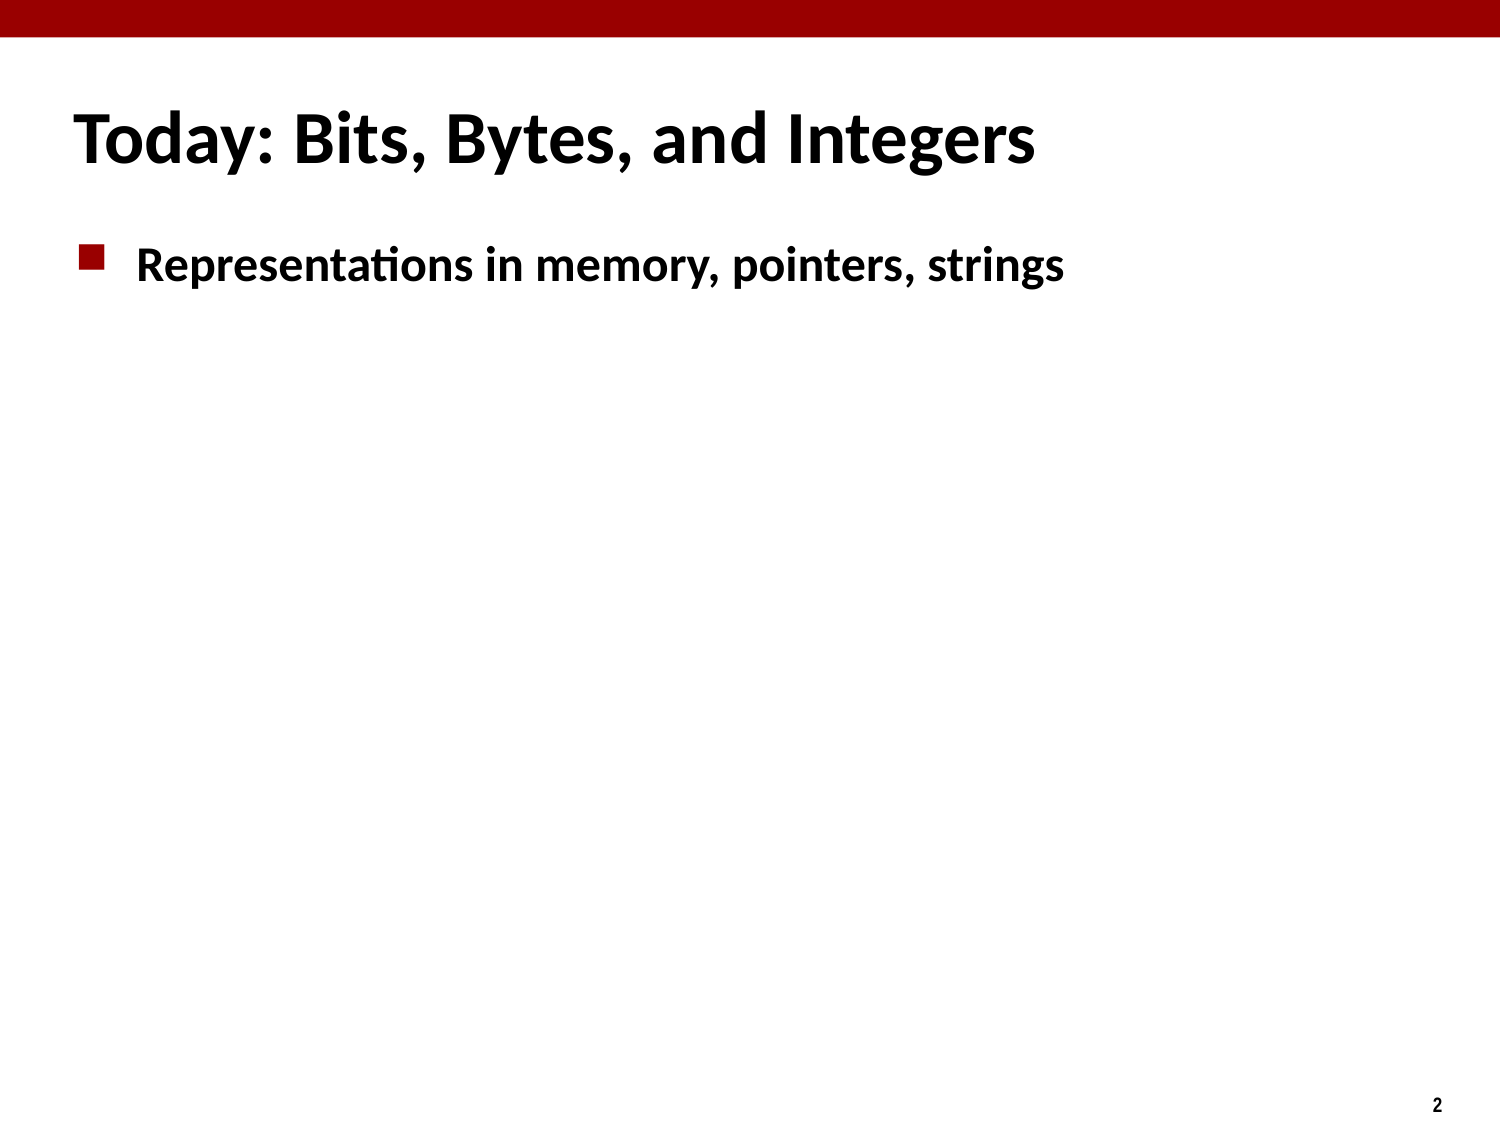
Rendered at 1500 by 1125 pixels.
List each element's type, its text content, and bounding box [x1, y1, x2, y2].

title Today: Bits, Bytes, and Integers [58, 71, 1304, 197]
list Representations in memory, pointers, strings [65, 223, 1361, 1040]
